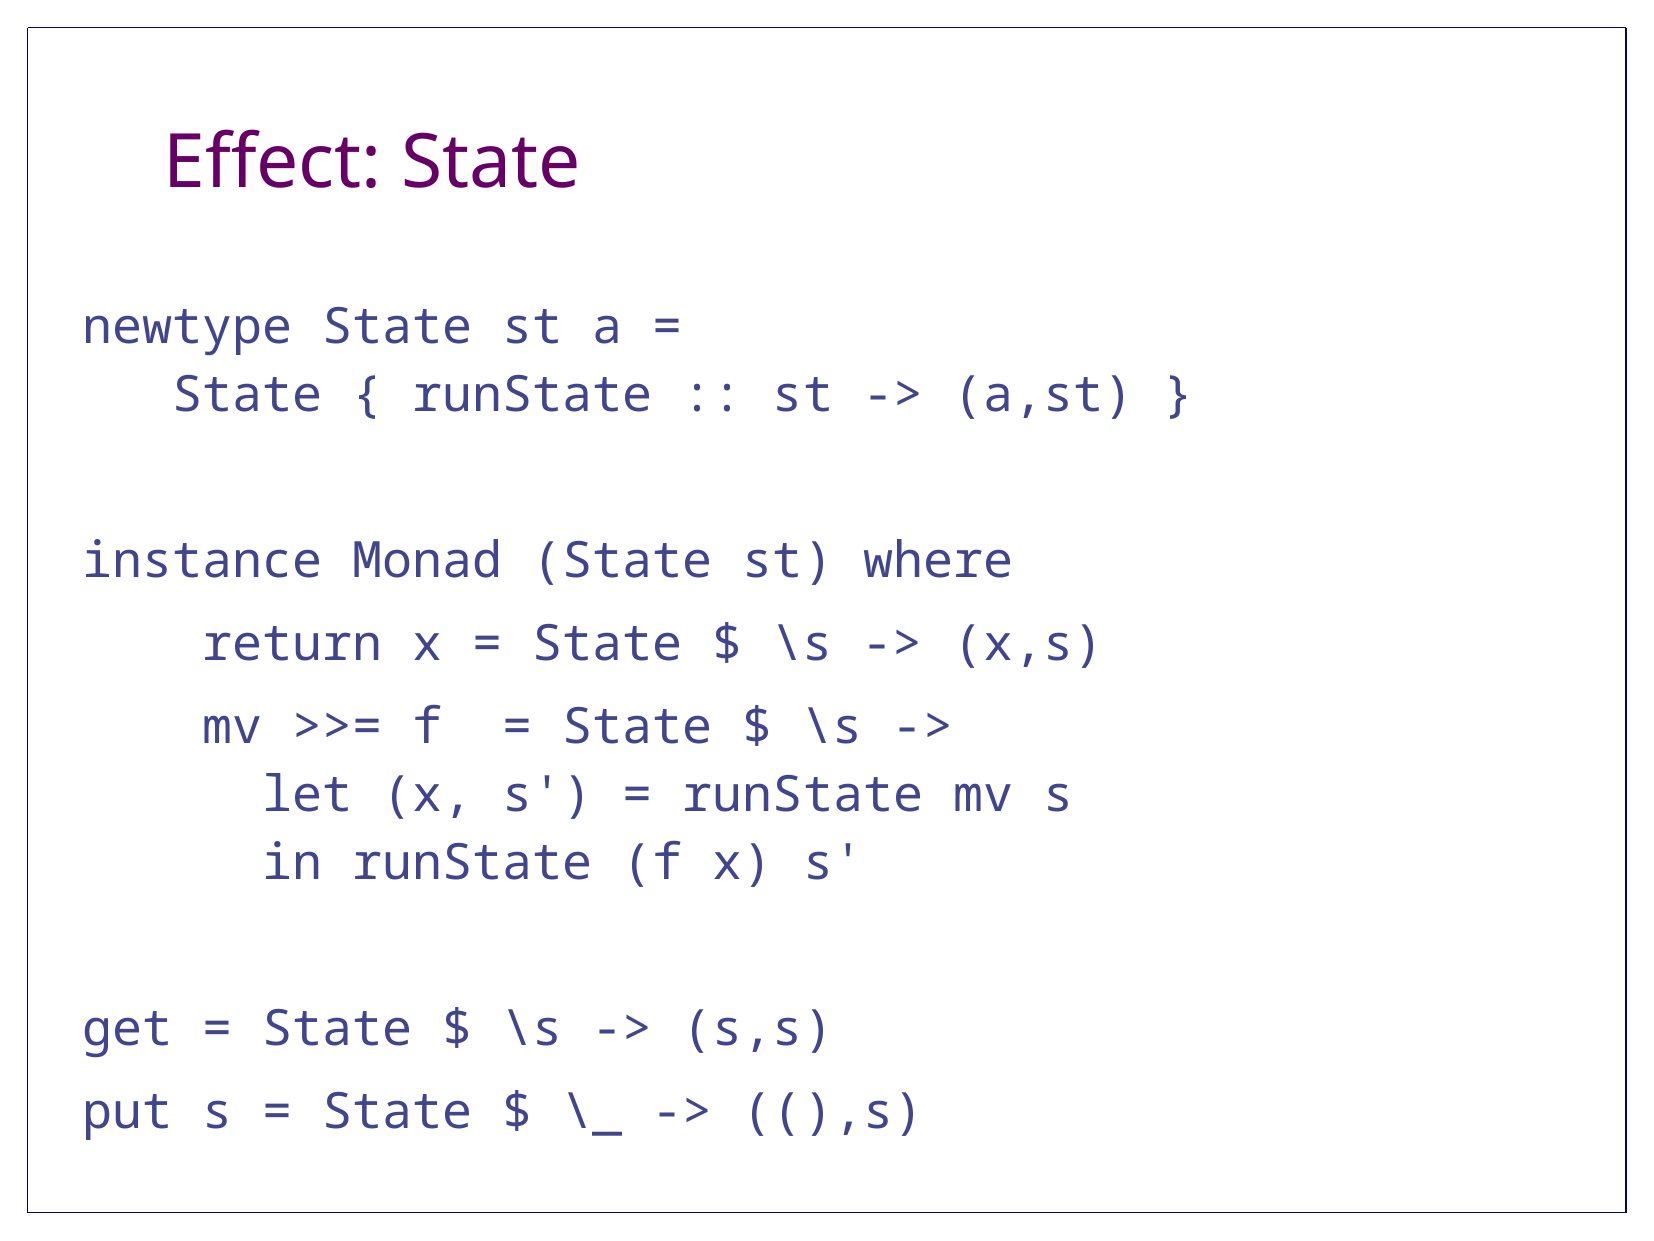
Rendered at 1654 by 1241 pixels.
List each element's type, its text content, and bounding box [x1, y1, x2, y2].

text_box [0, 255, 389, 416]
title Effect: State [163, 54, 1528, 262]
list newtype State st a = State { runState :: st -> (a,st) } instance Monad (State st) where return x = State $ \s -> (x,s) mv >>= f = State $ \s -> let (x, s') = runState mv s in runState (f x) s' get = State $ \s -> (s,s) put s = State $ \_ -> ((),s) [82, 290, 1571, 1094]
